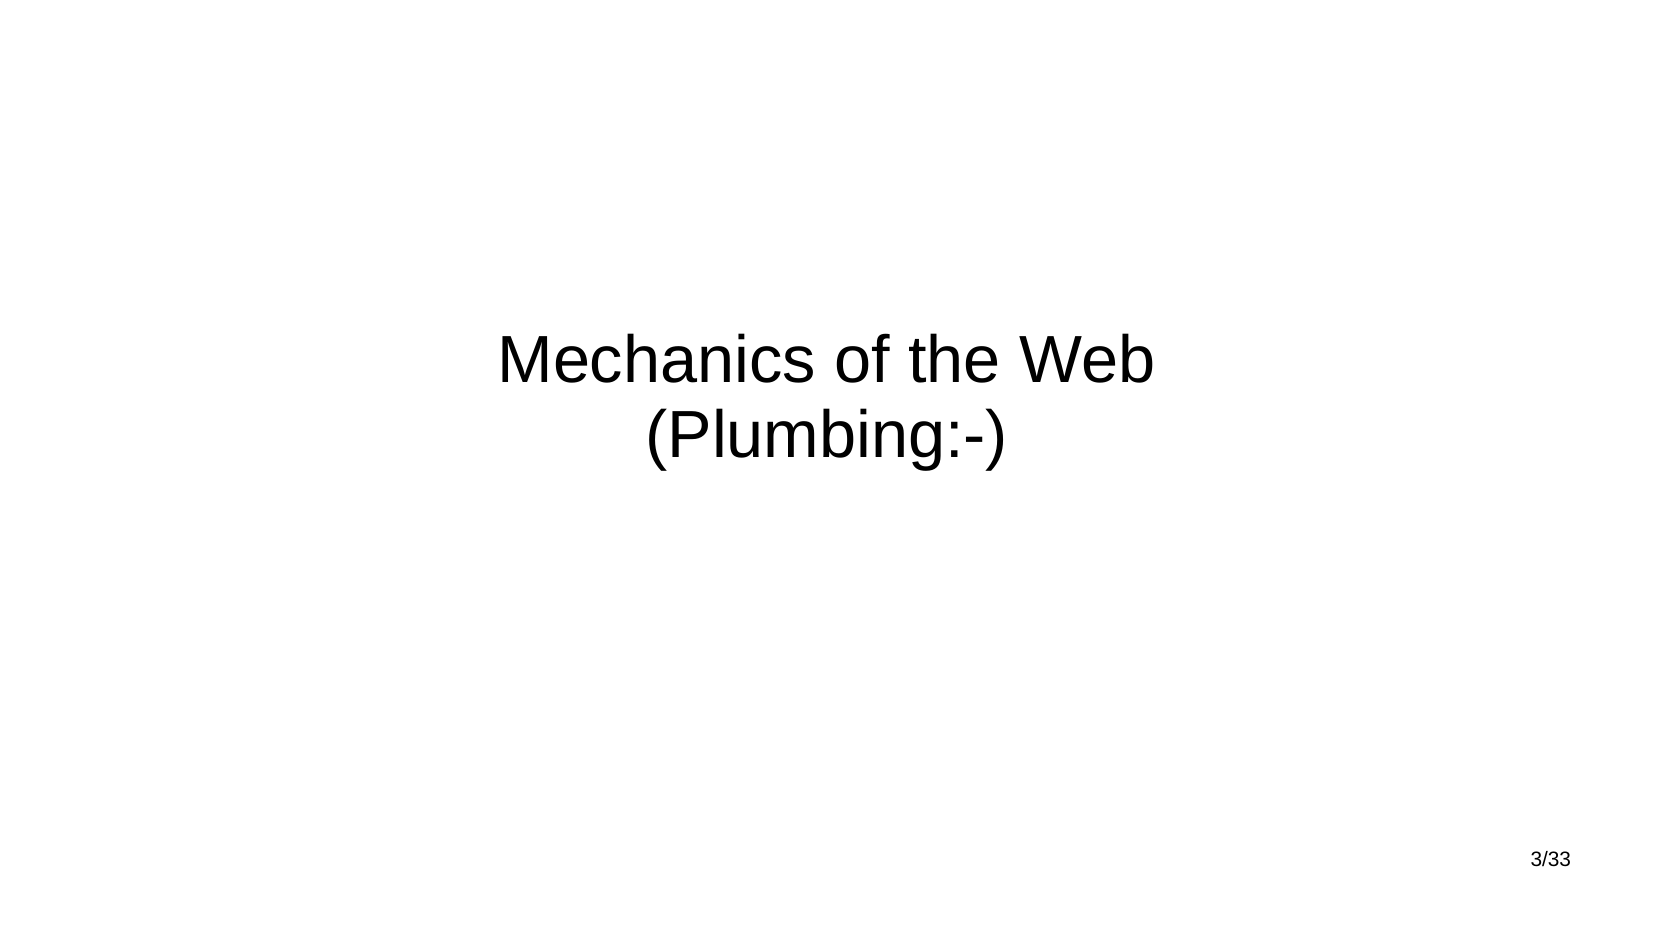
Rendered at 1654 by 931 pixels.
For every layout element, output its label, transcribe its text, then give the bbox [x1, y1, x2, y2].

subtitle Mechanics of the Web (Plumbing:-) [82, 37, 1571, 757]
